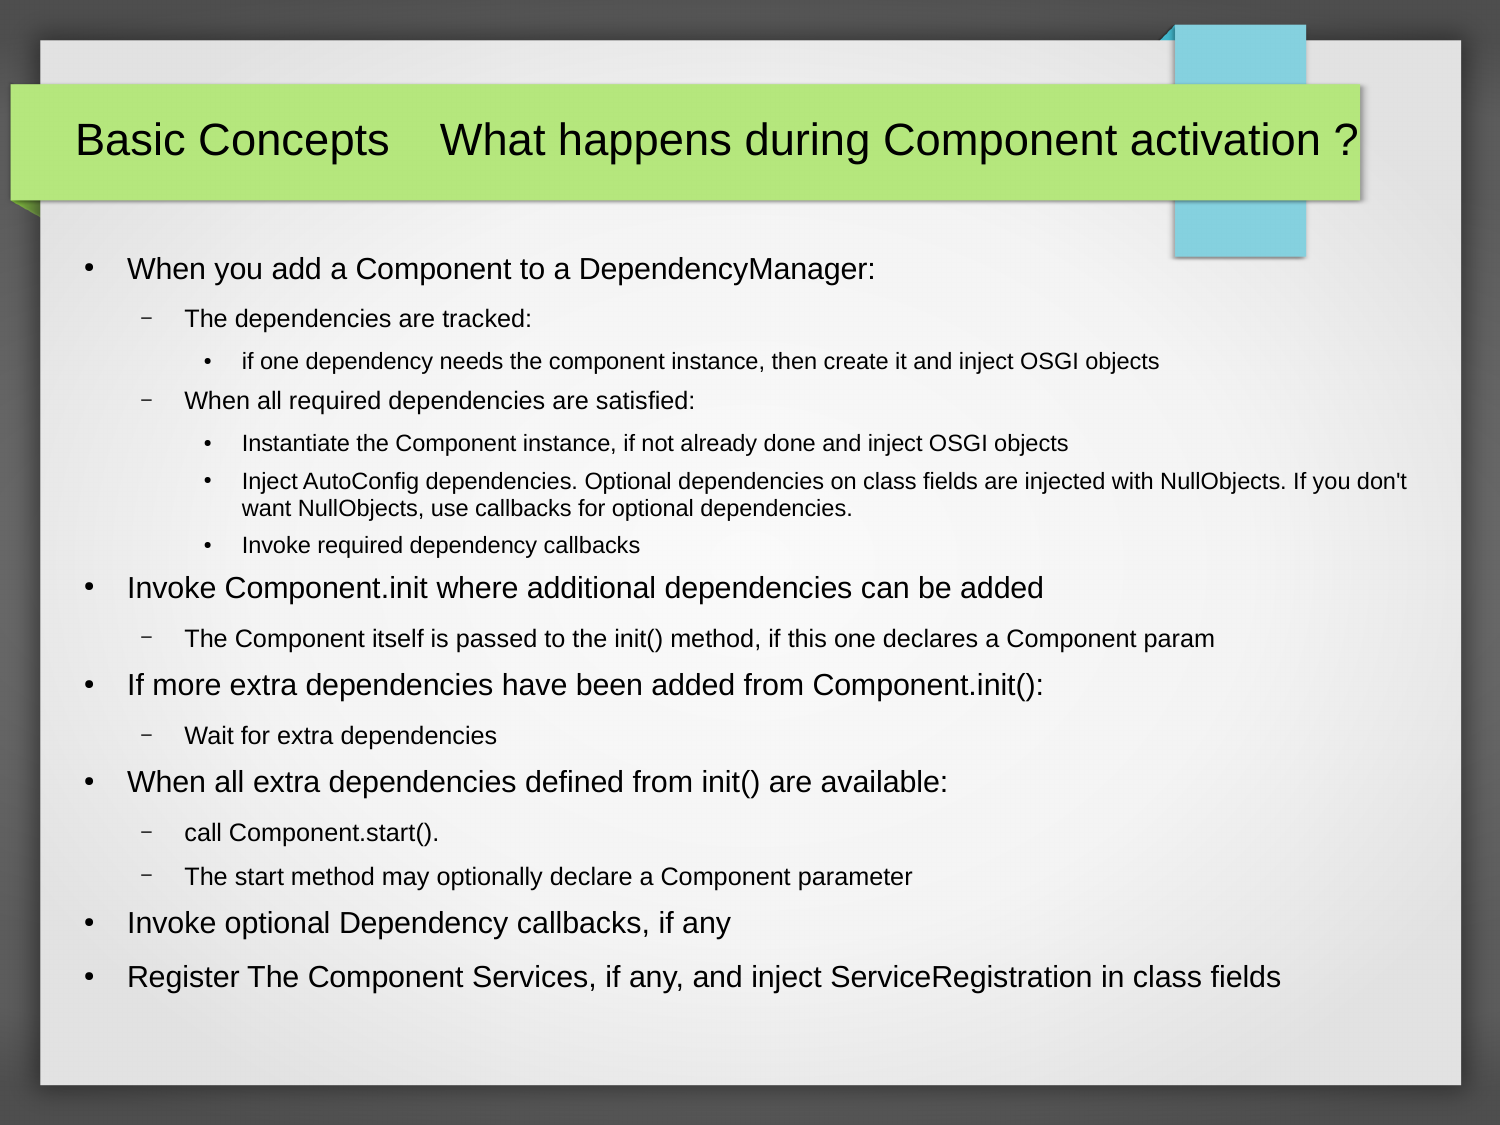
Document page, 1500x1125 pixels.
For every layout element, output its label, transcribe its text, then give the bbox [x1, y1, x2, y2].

picture [0, 0, 1500, 1125]
title Basic Concepts What happens during Component activation ? [75, 85, 1367, 193]
list When you add a Component to a DependencyManager: The dependencies are tracked: if one dependency needs the component instance, then create it and inject OSGI objects When all required dependencies are satisfied: Instantiate the Component instance, if not already done and inject OSGI objects Inject AutoConfig dependencies. Optional dependencies on class fields are injected with NullObjects. If you don't want NullObjects, use callbacks for optional dependencies. Invoke required dependency callbacks Invoke Component.init where additional dependencies can be added The Component itself is passed to the init() method, if this one declares a Component param If more extra dependencies have been added from Component.init(): Wait for extra dependencies When all extra dependencies defined from init() are available: call Component.start(). The start method may optionally declare a Component parameter Invoke optional Dependency callbacks, if any Register The Component Services, if any, and inject ServiceRegistration in class fields [69, 251, 1420, 1003]
